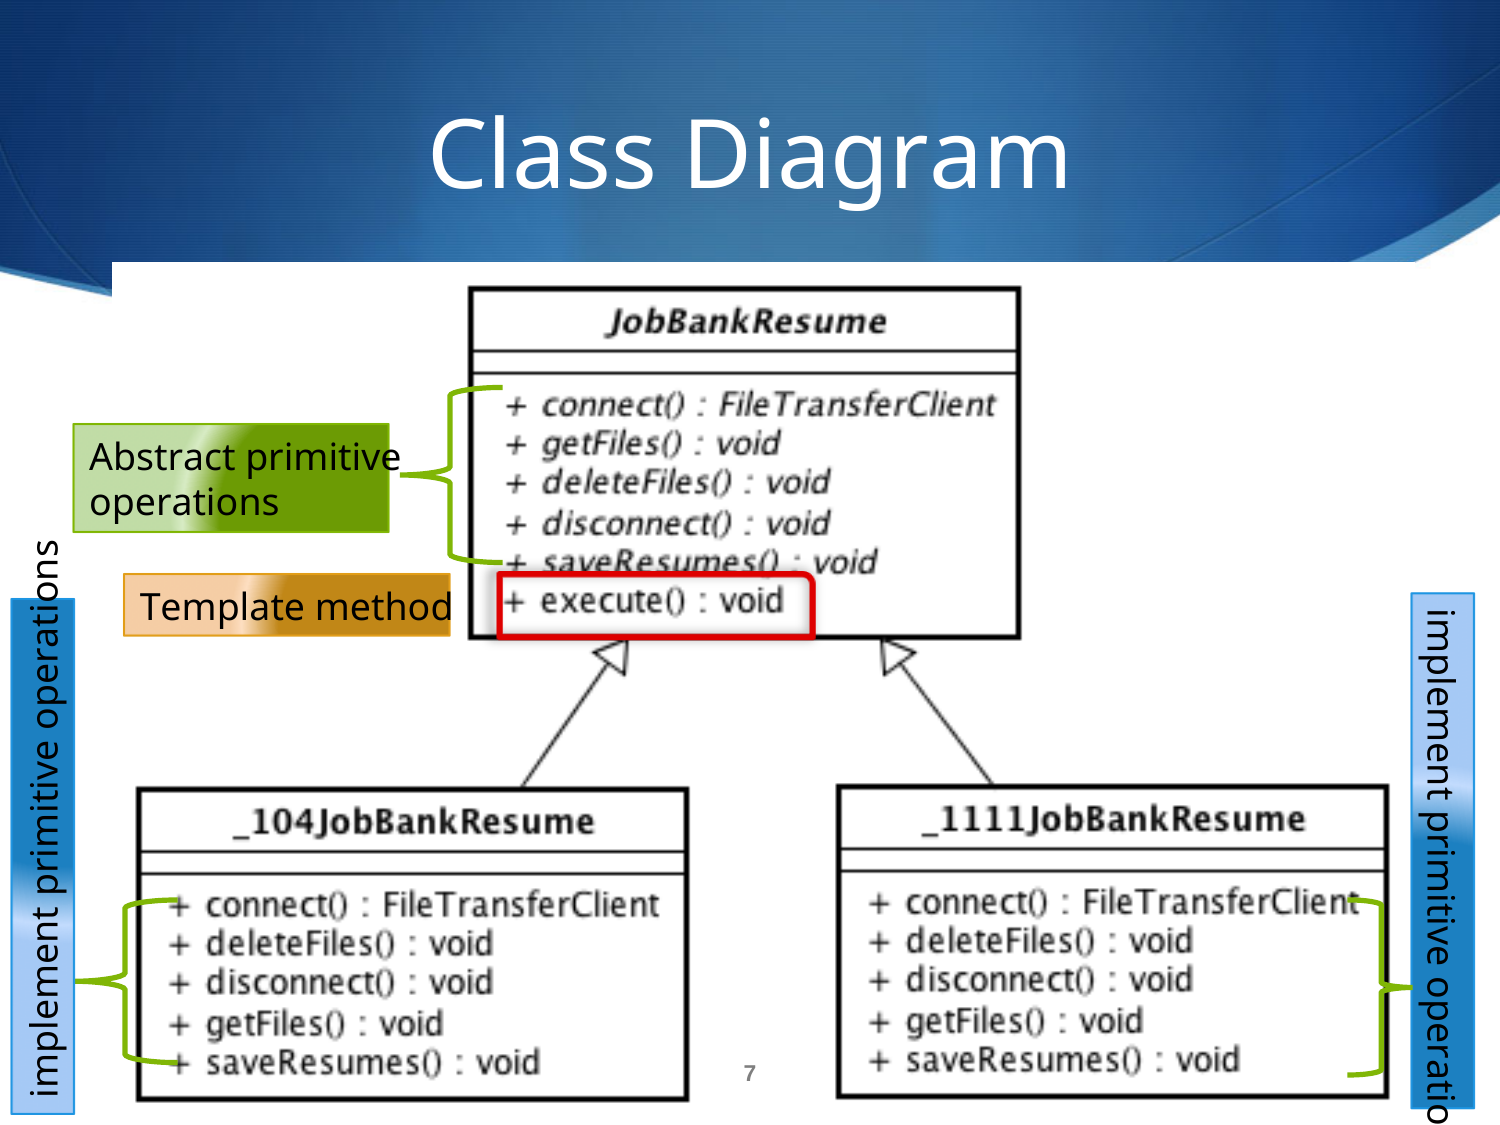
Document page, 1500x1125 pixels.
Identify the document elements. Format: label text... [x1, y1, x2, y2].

text_box <number> [706, 1042, 794, 1103]
picture [0, 0, 1500, 1125]
text_box implement primitive operations [1412, 594, 1473, 1125]
title Class Diagram [75, 56, 1426, 244]
text_box Abstract primitive operations [74, 424, 427, 531]
text_box Template method [124, 574, 469, 636]
text_box implement primitive operations [12, 524, 73, 1113]
